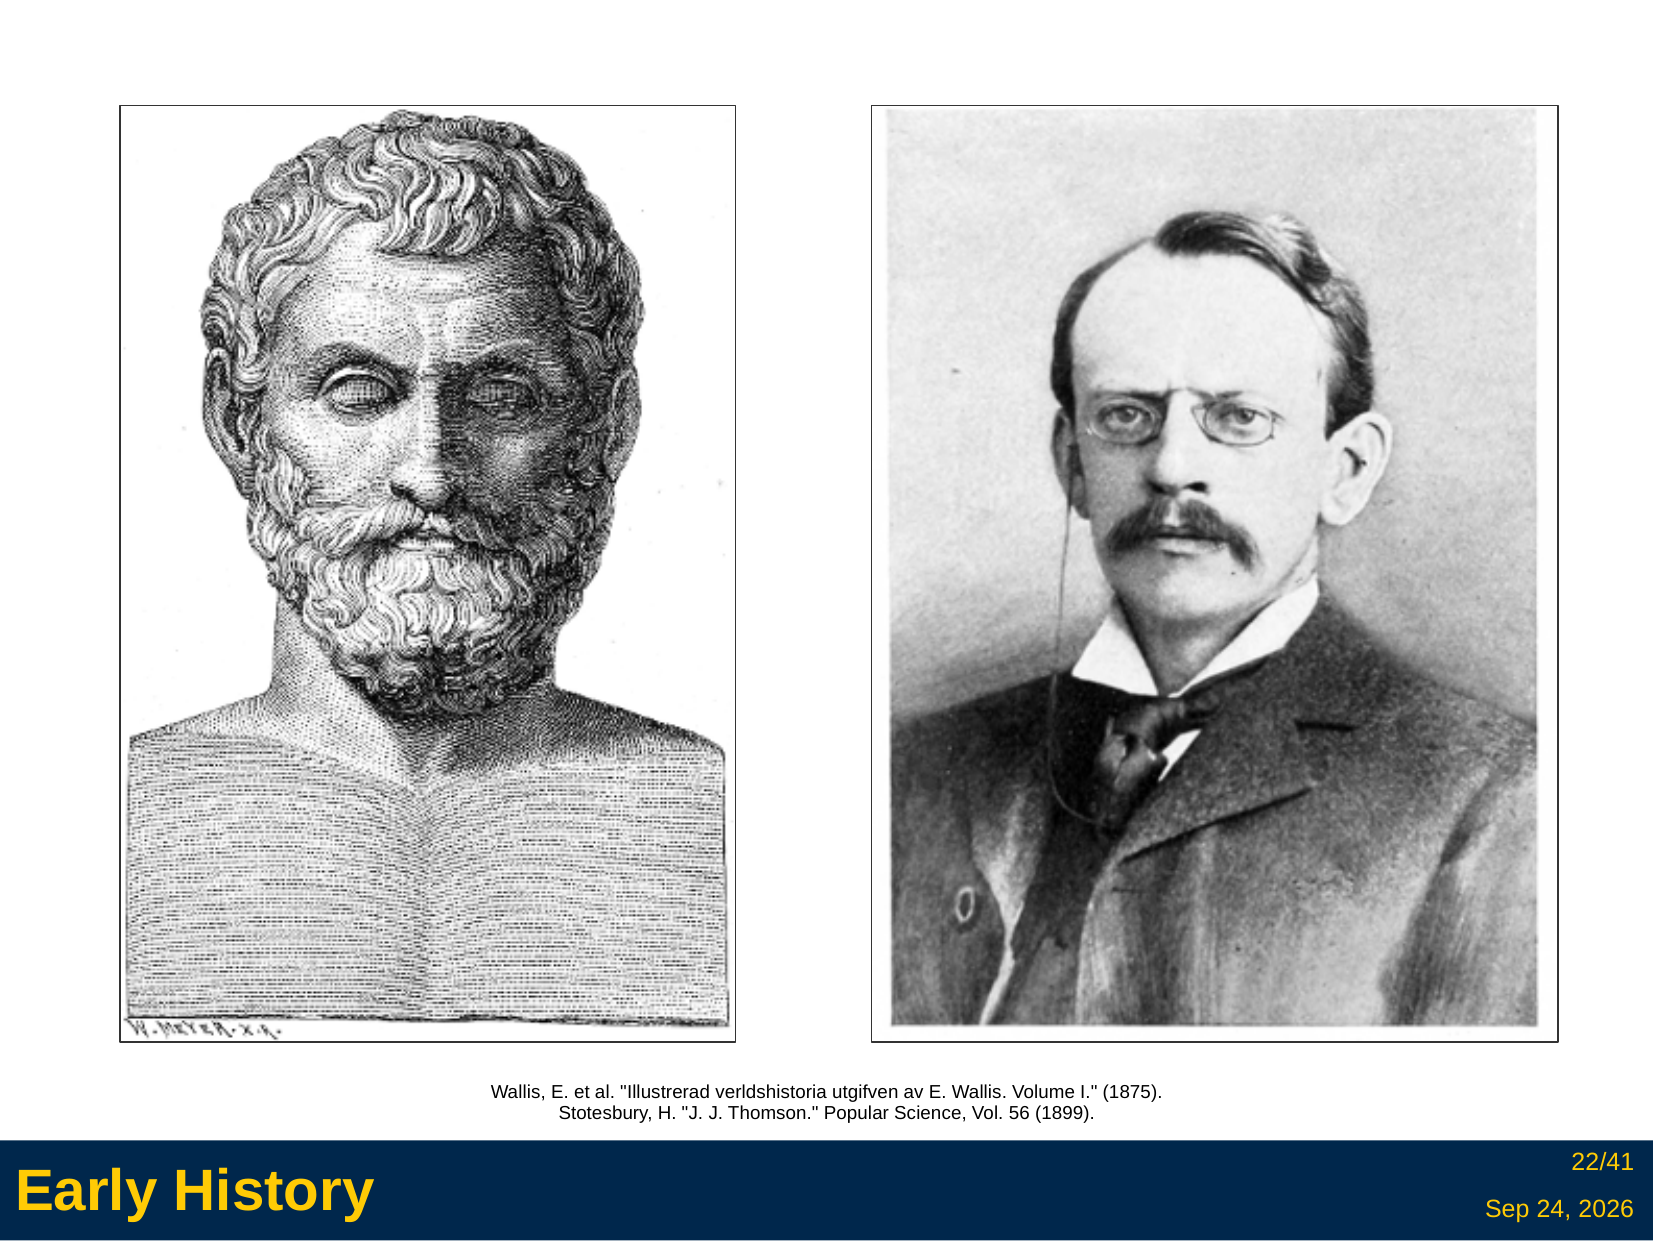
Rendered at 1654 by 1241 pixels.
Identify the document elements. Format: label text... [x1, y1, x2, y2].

text_box Wallis, E. et al. "Illustrerad verldshistoria utgifven av E. Wallis. Volume I." (1875). Stotesbury, H. "J. J. Thomson." Popular Science, Vol. 56 (1899). [0, 1074, 1653, 1143]
picture [120, 106, 736, 1042]
picture [871, 106, 1558, 1042]
title Early History [14, 1143, 1380, 1241]
